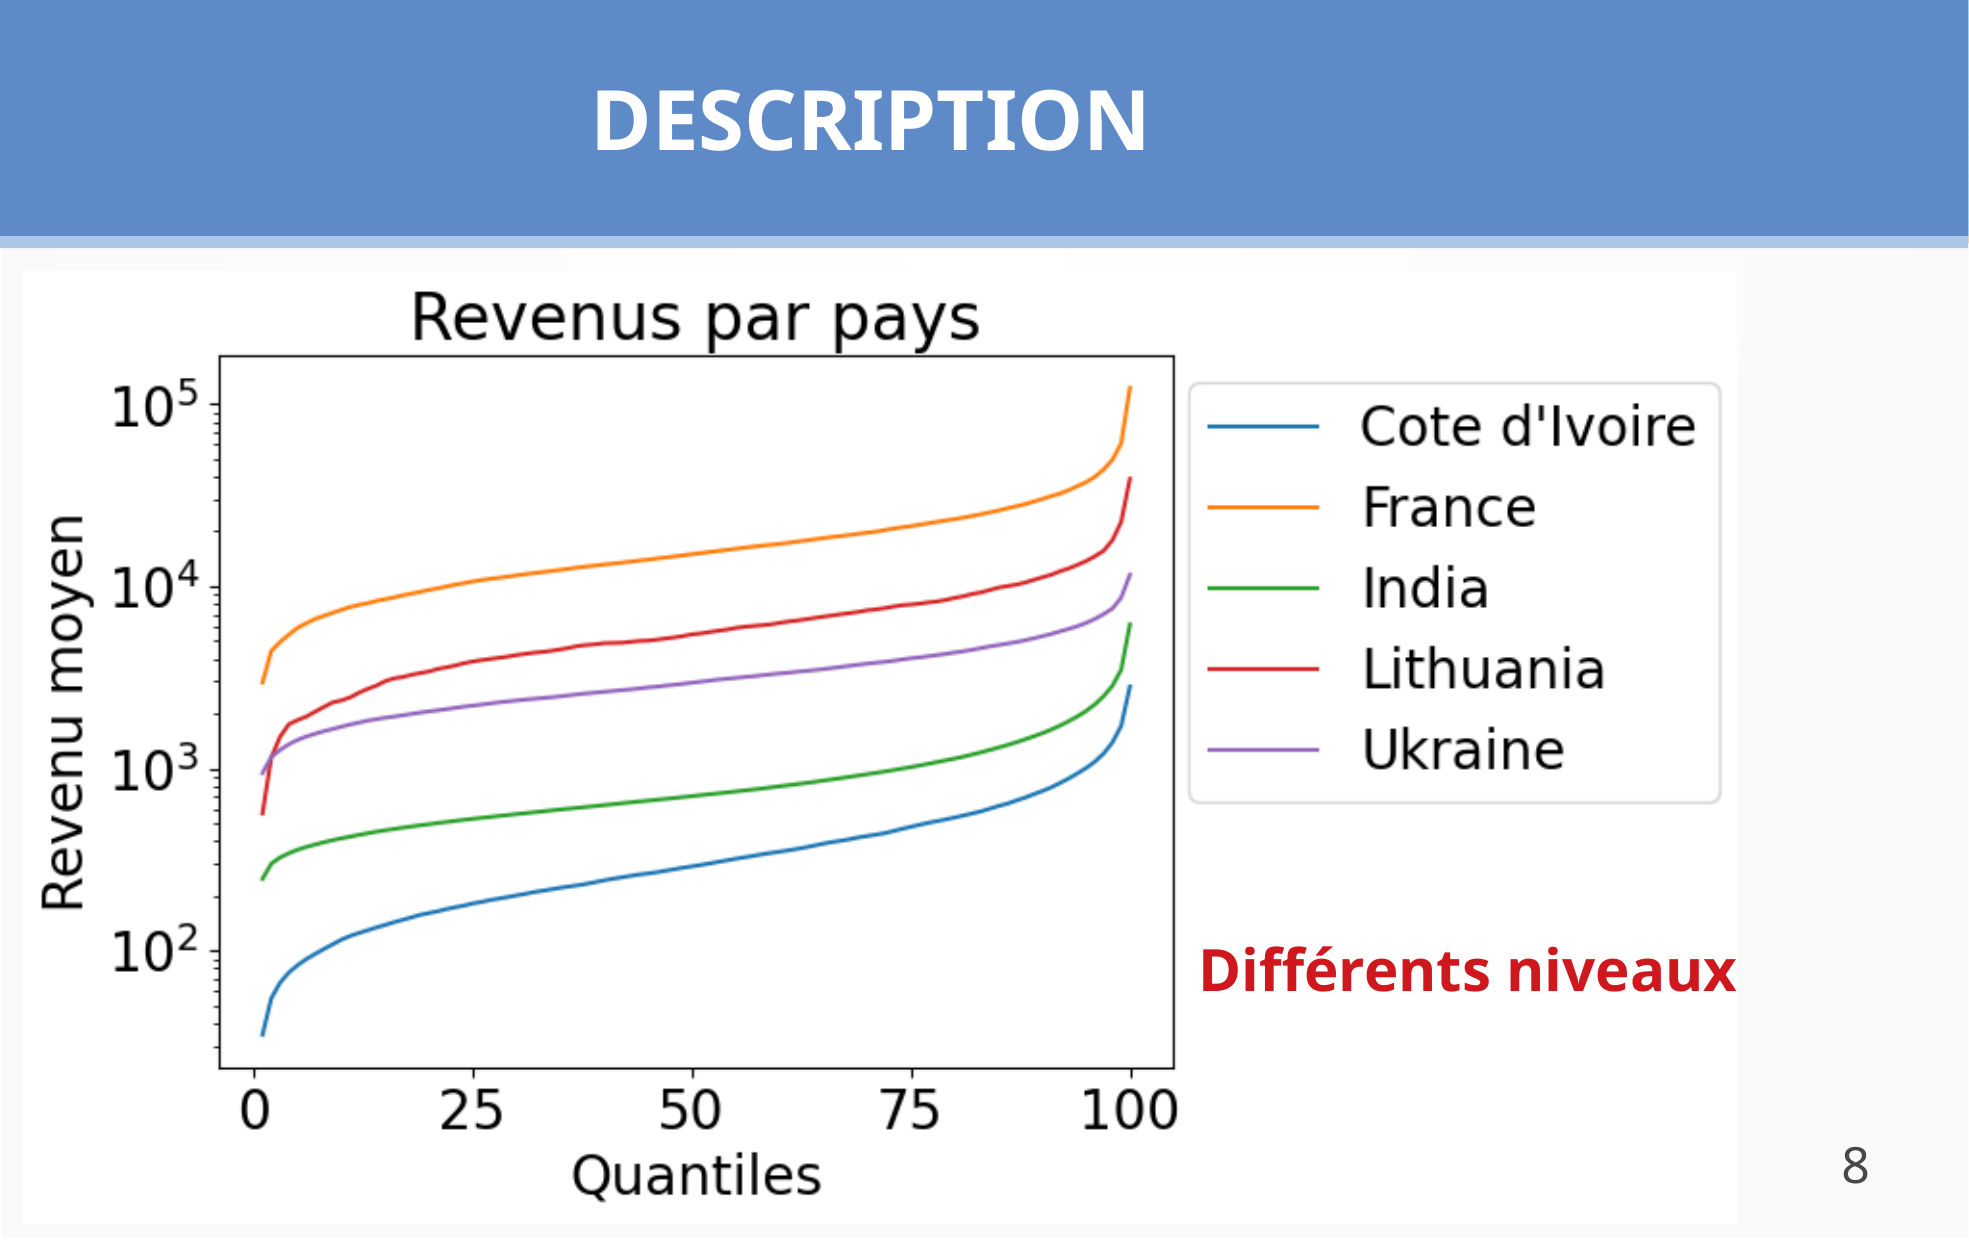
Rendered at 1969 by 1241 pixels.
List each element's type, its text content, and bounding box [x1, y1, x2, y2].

title DESCRIPTION [0, 0, 1969, 236]
text_box [0, 236, 1969, 249]
picture [0, 249, 1969, 1241]
text_box Différents niveaux [1192, 940, 1949, 1156]
